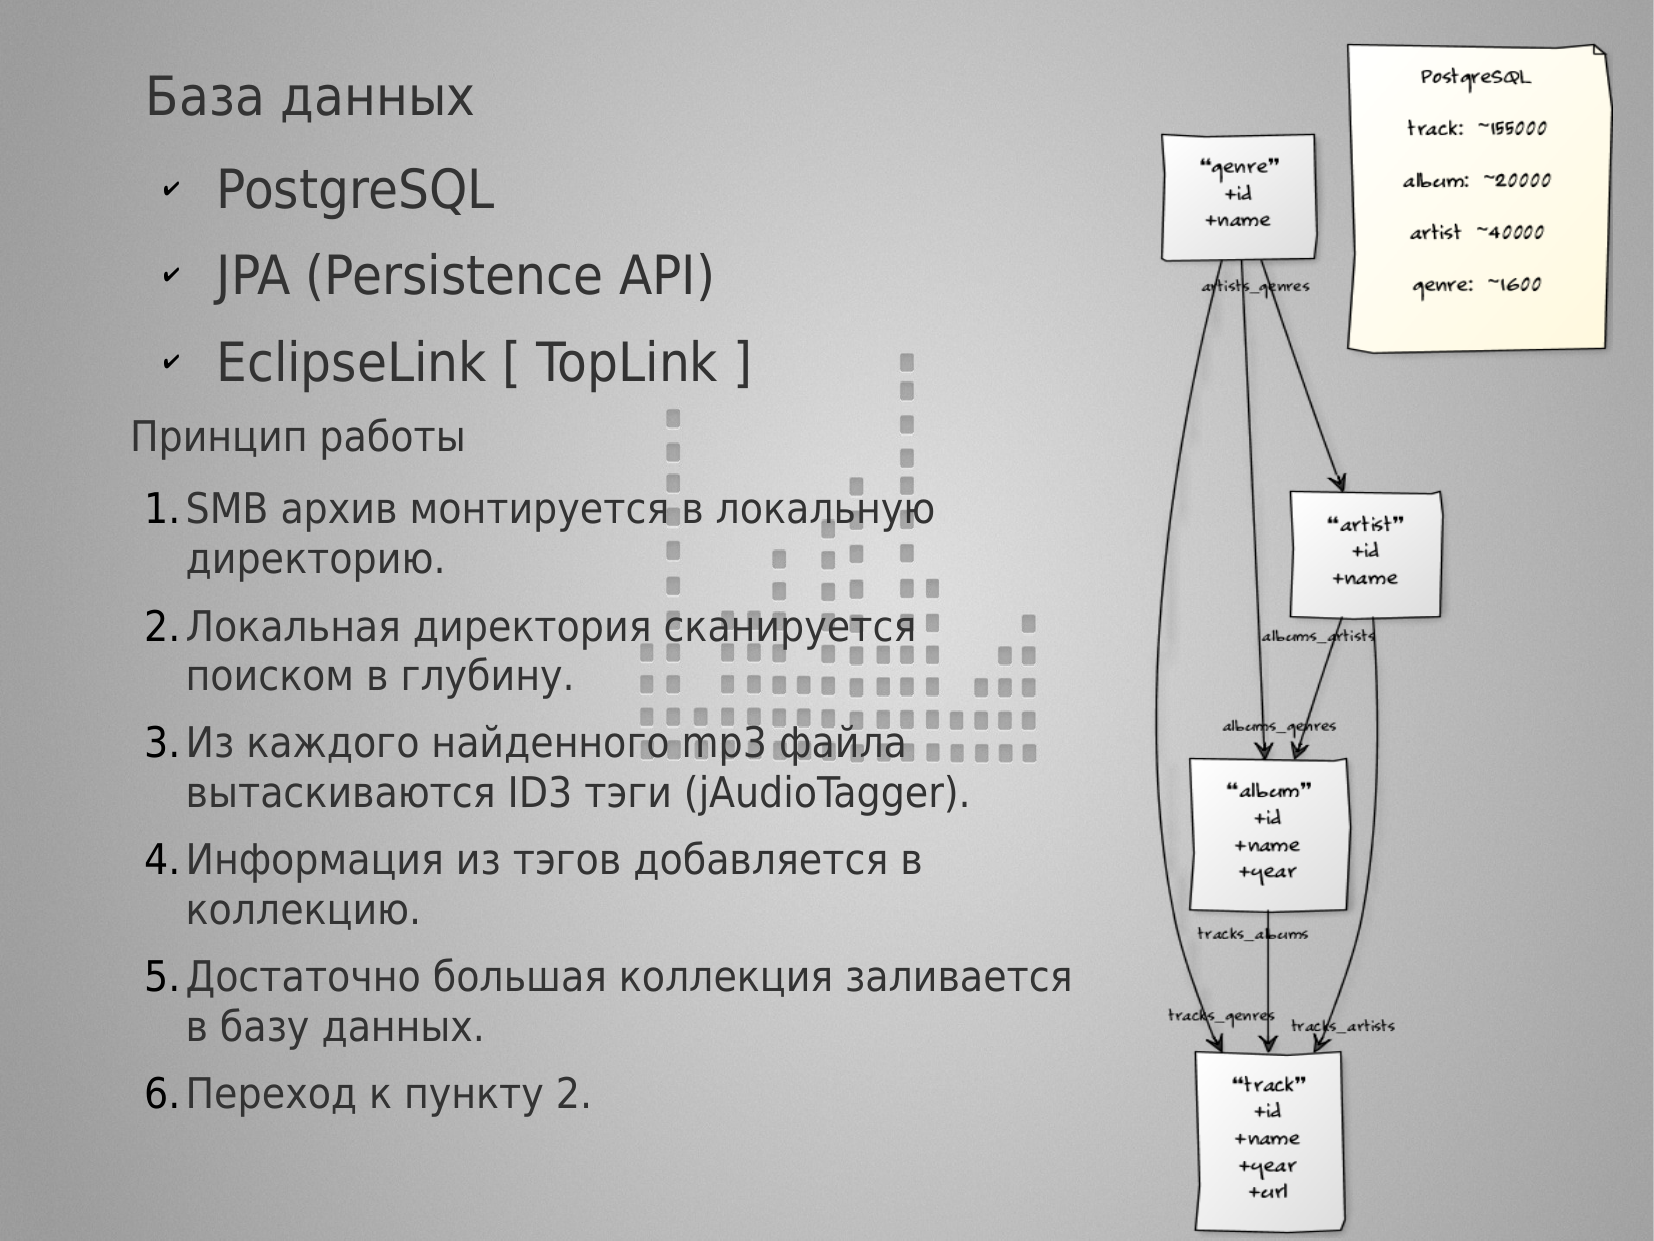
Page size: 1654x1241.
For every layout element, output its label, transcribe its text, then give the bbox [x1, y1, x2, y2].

list Принцип работы SMB архив монтируется в локальную директорию. Локальная директория сканируется поиском в глубину. Из каждого найденного mp3 файла вытаскиваются ID3 тэги (jAudioTagger). Информация из тэгов добавляется в коллекцию. Достаточно большая коллекция заливается в базу данных. Переход к пункту 2. [75, 412, 1080, 1126]
list База данных PostgreSQL JPA (Persistence API) EclipseLink [ TopLink ] [75, 65, 1080, 412]
picture [0, 0, 1654, 1241]
